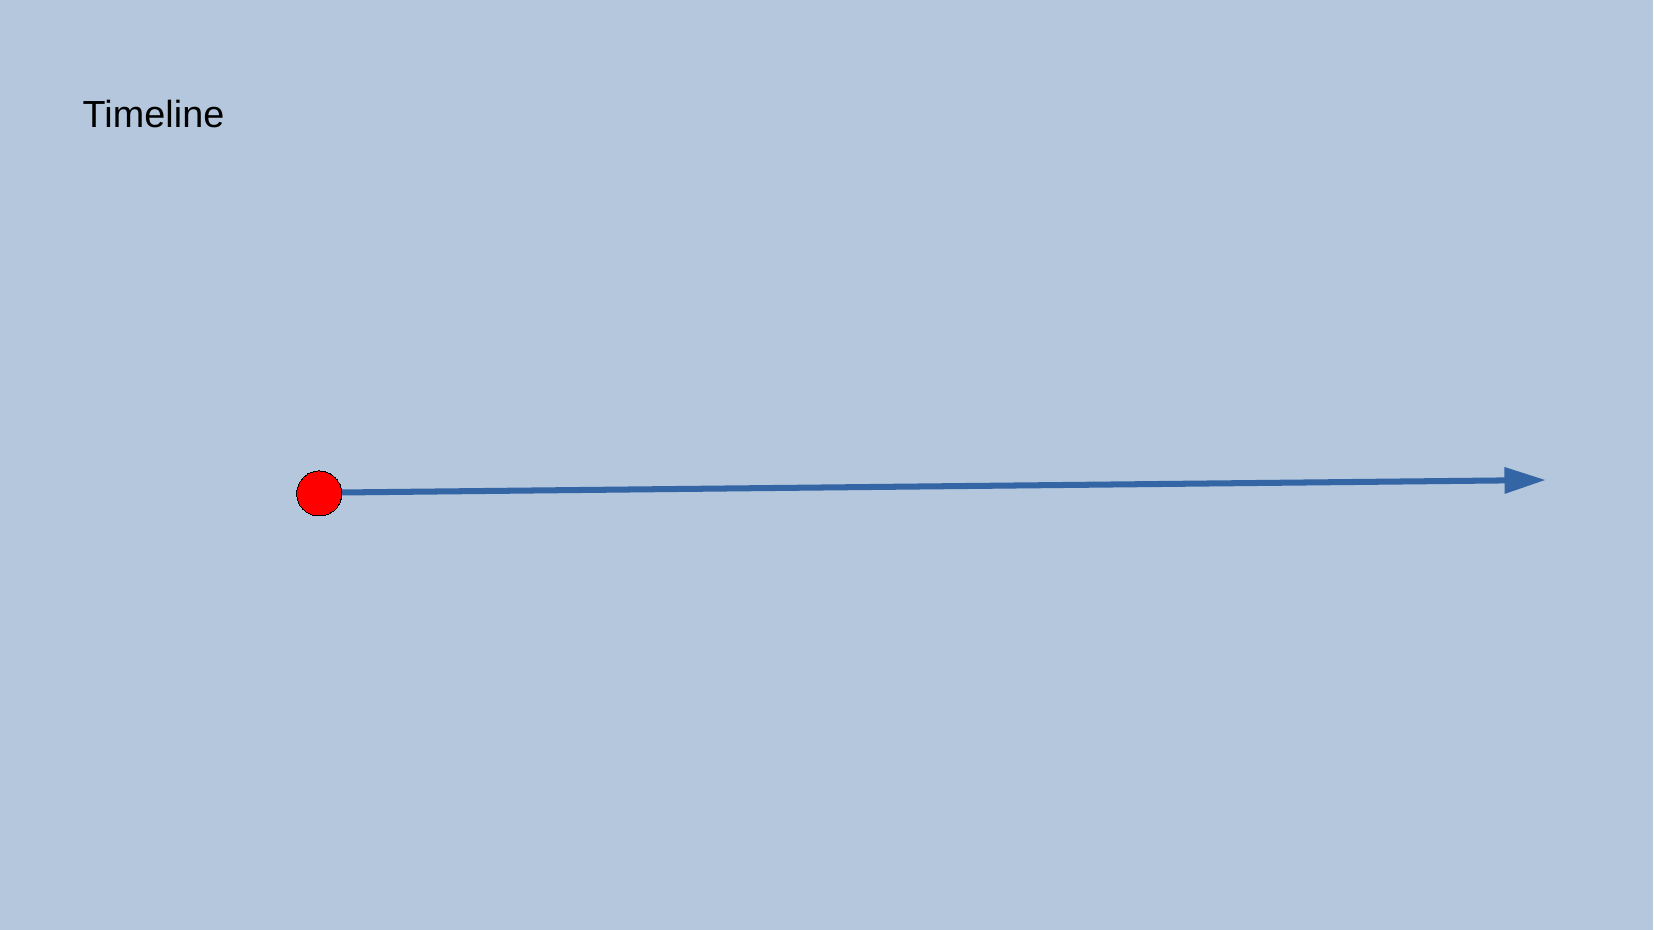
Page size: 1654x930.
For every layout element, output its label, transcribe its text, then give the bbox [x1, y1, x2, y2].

text_box [296, 470, 342, 516]
title Timeline [82, 37, 1571, 193]
